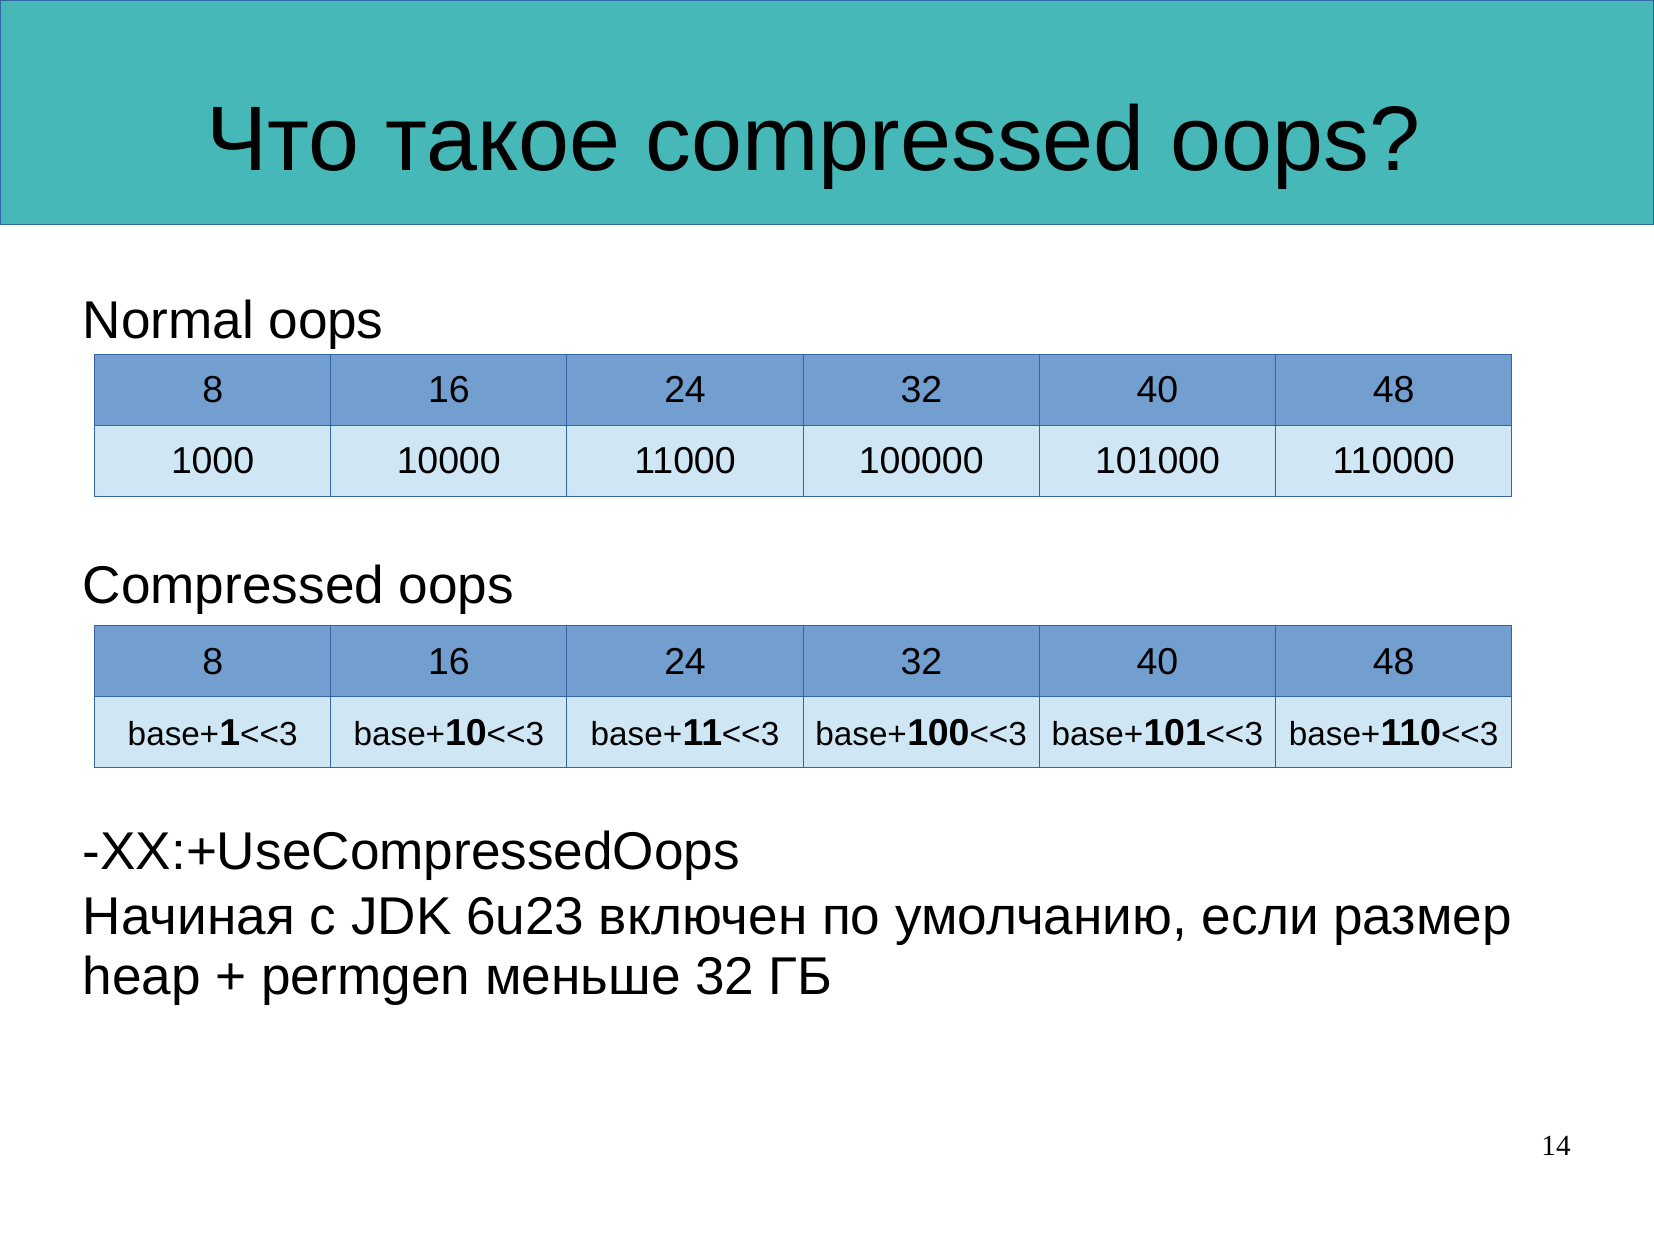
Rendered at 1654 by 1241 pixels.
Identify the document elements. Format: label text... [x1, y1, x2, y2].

text_box 11000 [566, 425, 803, 497]
text_box base+1<<3 [94, 696, 330, 768]
text_box base+100<<3 [803, 696, 1039, 768]
text_box 8 [94, 625, 330, 696]
text_box base+110<<3 [1275, 696, 1512, 768]
text_box 48 [1275, 354, 1512, 425]
text_box 110000 [1275, 425, 1512, 497]
text_box 40 [1039, 625, 1275, 696]
text_box base+11<<3 [566, 696, 803, 768]
text_box 40 [1039, 354, 1275, 425]
text_box 32 [803, 625, 1039, 696]
text_box 16 [330, 354, 566, 425]
text_box base+10<<3 [330, 696, 566, 768]
text_box 32 [803, 354, 1039, 425]
text_box base+101<<3 [1039, 696, 1275, 768]
text_box 10000 [330, 425, 566, 497]
text_box 24 [566, 625, 803, 696]
text_box 100000 [803, 425, 1039, 497]
text_box 101000 [1039, 425, 1275, 497]
list Normal oops Compressed oops -XX:+UseCompressedOops Начиная с JDK 6u23 включен по умолчанию, если размер heap + permgen меньше 32 ГБ [82, 290, 1571, 1010]
text_box 1000 [94, 425, 330, 497]
title Что такое compressed oops? [82, 35, 1571, 243]
text_box 16 [330, 625, 566, 696]
text_box 48 [1275, 625, 1512, 696]
text_box 24 [566, 354, 803, 425]
text_box 8 [94, 354, 330, 425]
